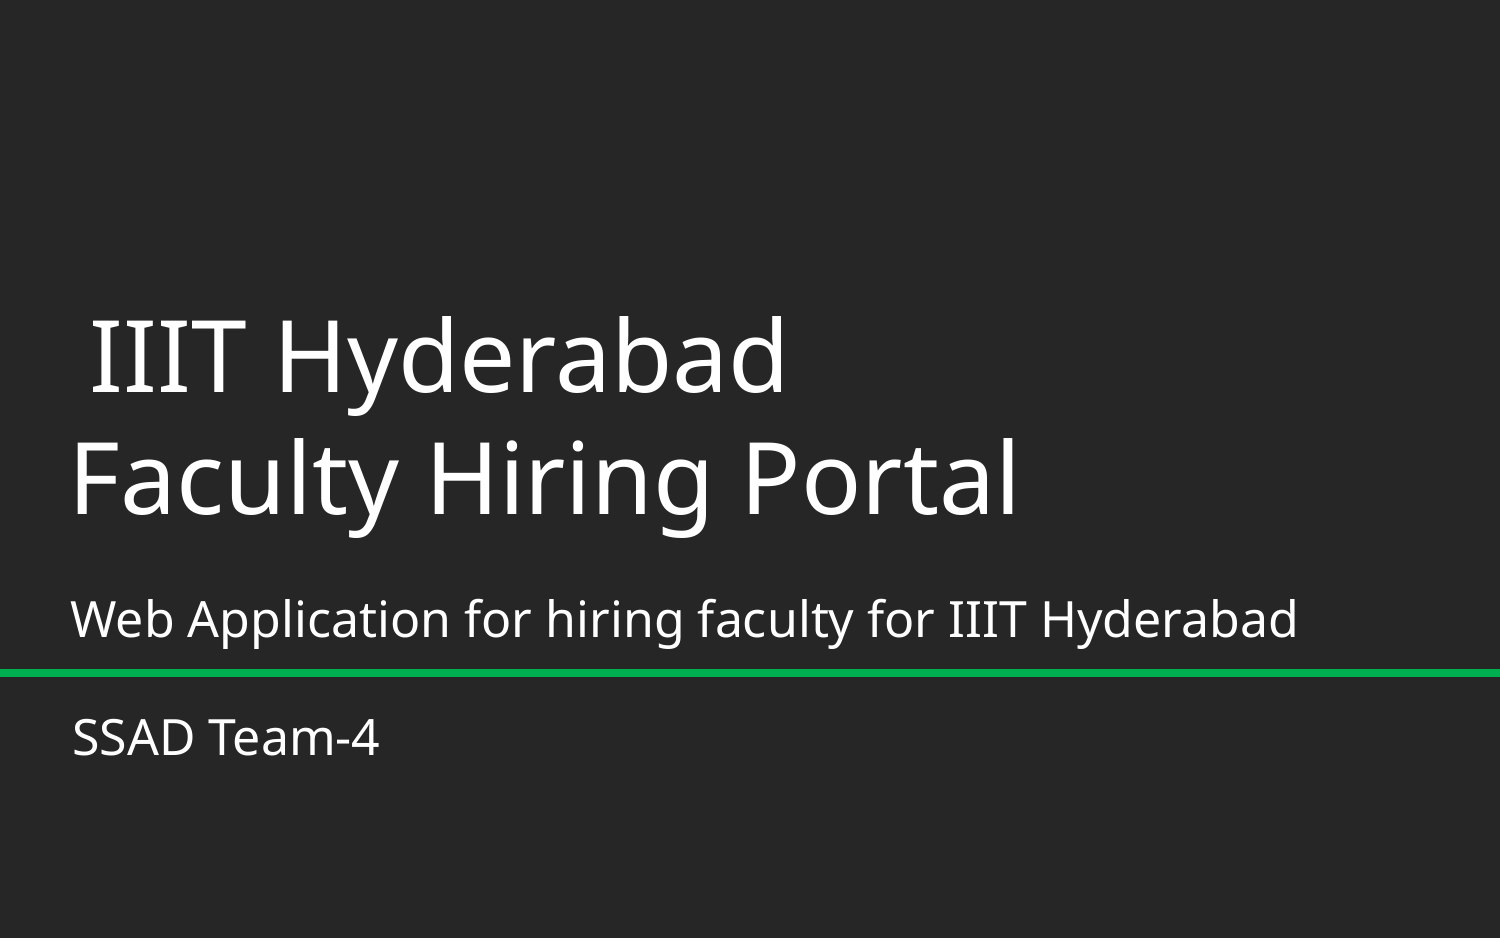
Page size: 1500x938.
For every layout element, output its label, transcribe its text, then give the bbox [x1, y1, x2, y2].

text_box Faculty Hiring Portal [54, 407, 1088, 543]
text_box SSAD Team-4 [11, 690, 898, 815]
text_box Web Application for hiring faculty for IIIT Hyderabad [55, 580, 1387, 656]
text_box IIIT Hyderabad [74, 285, 863, 407]
